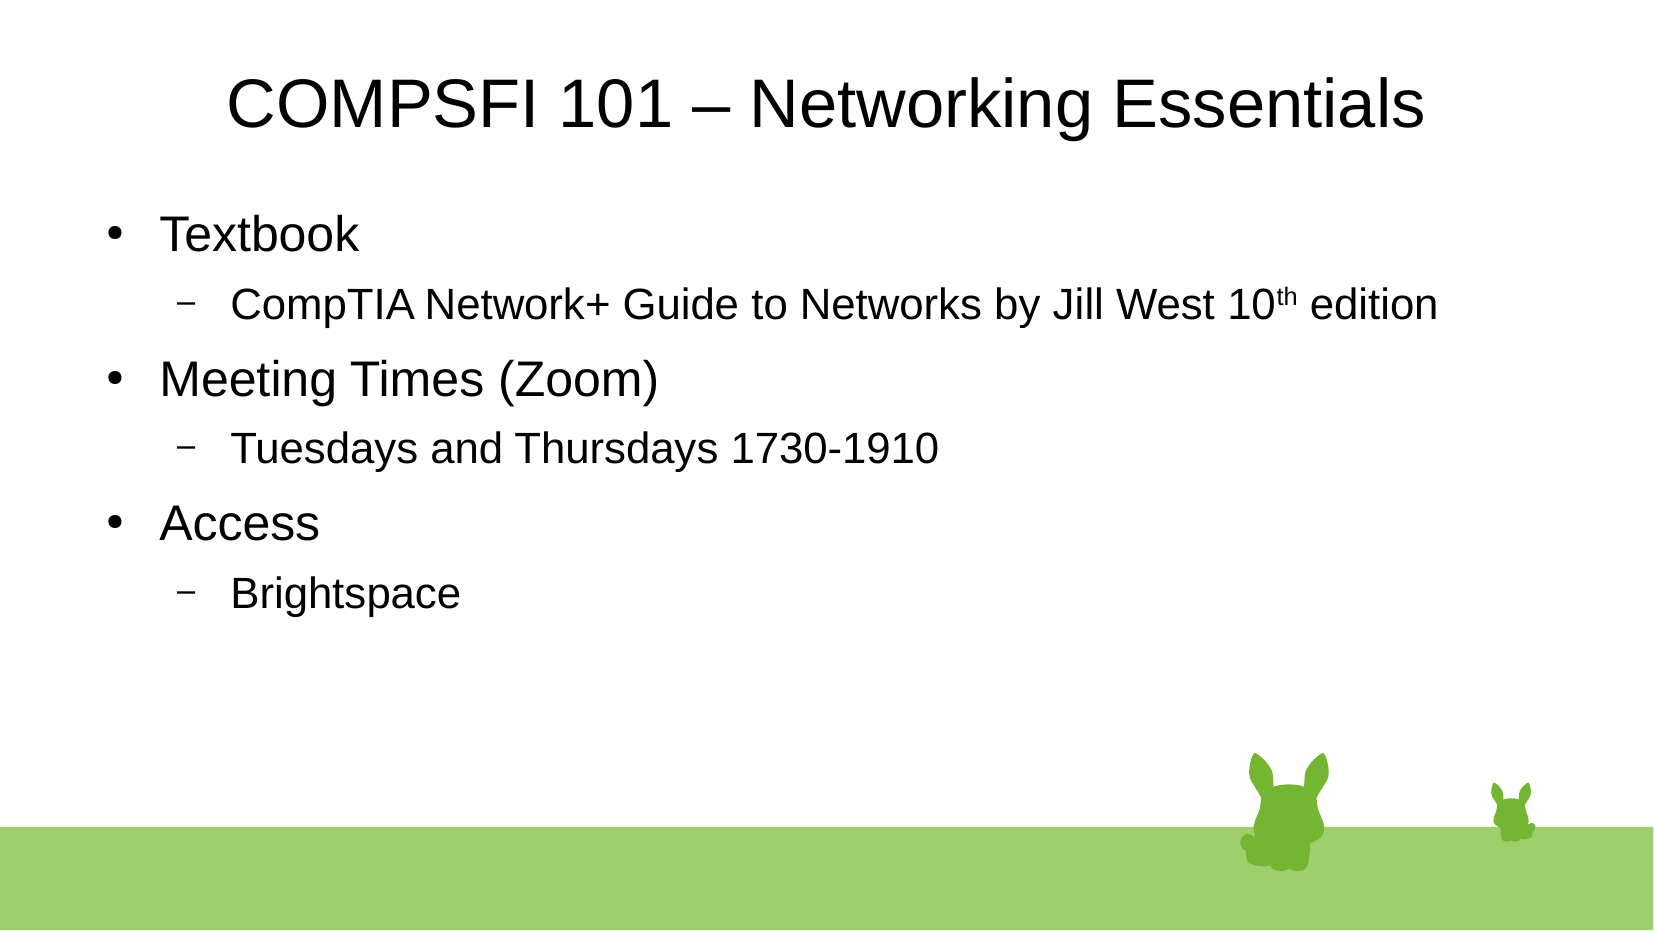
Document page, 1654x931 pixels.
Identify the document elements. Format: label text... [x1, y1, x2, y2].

title COMPSFI 101 – Networking Essentials [88, 29, 1565, 178]
list Textbook CompTIA Network+ Guide to Networks by Jill West 10th edition Meeting Times (Zoom) Tuesdays and Thursdays 1730-1910 Access Brightspace [88, 206, 1565, 739]
